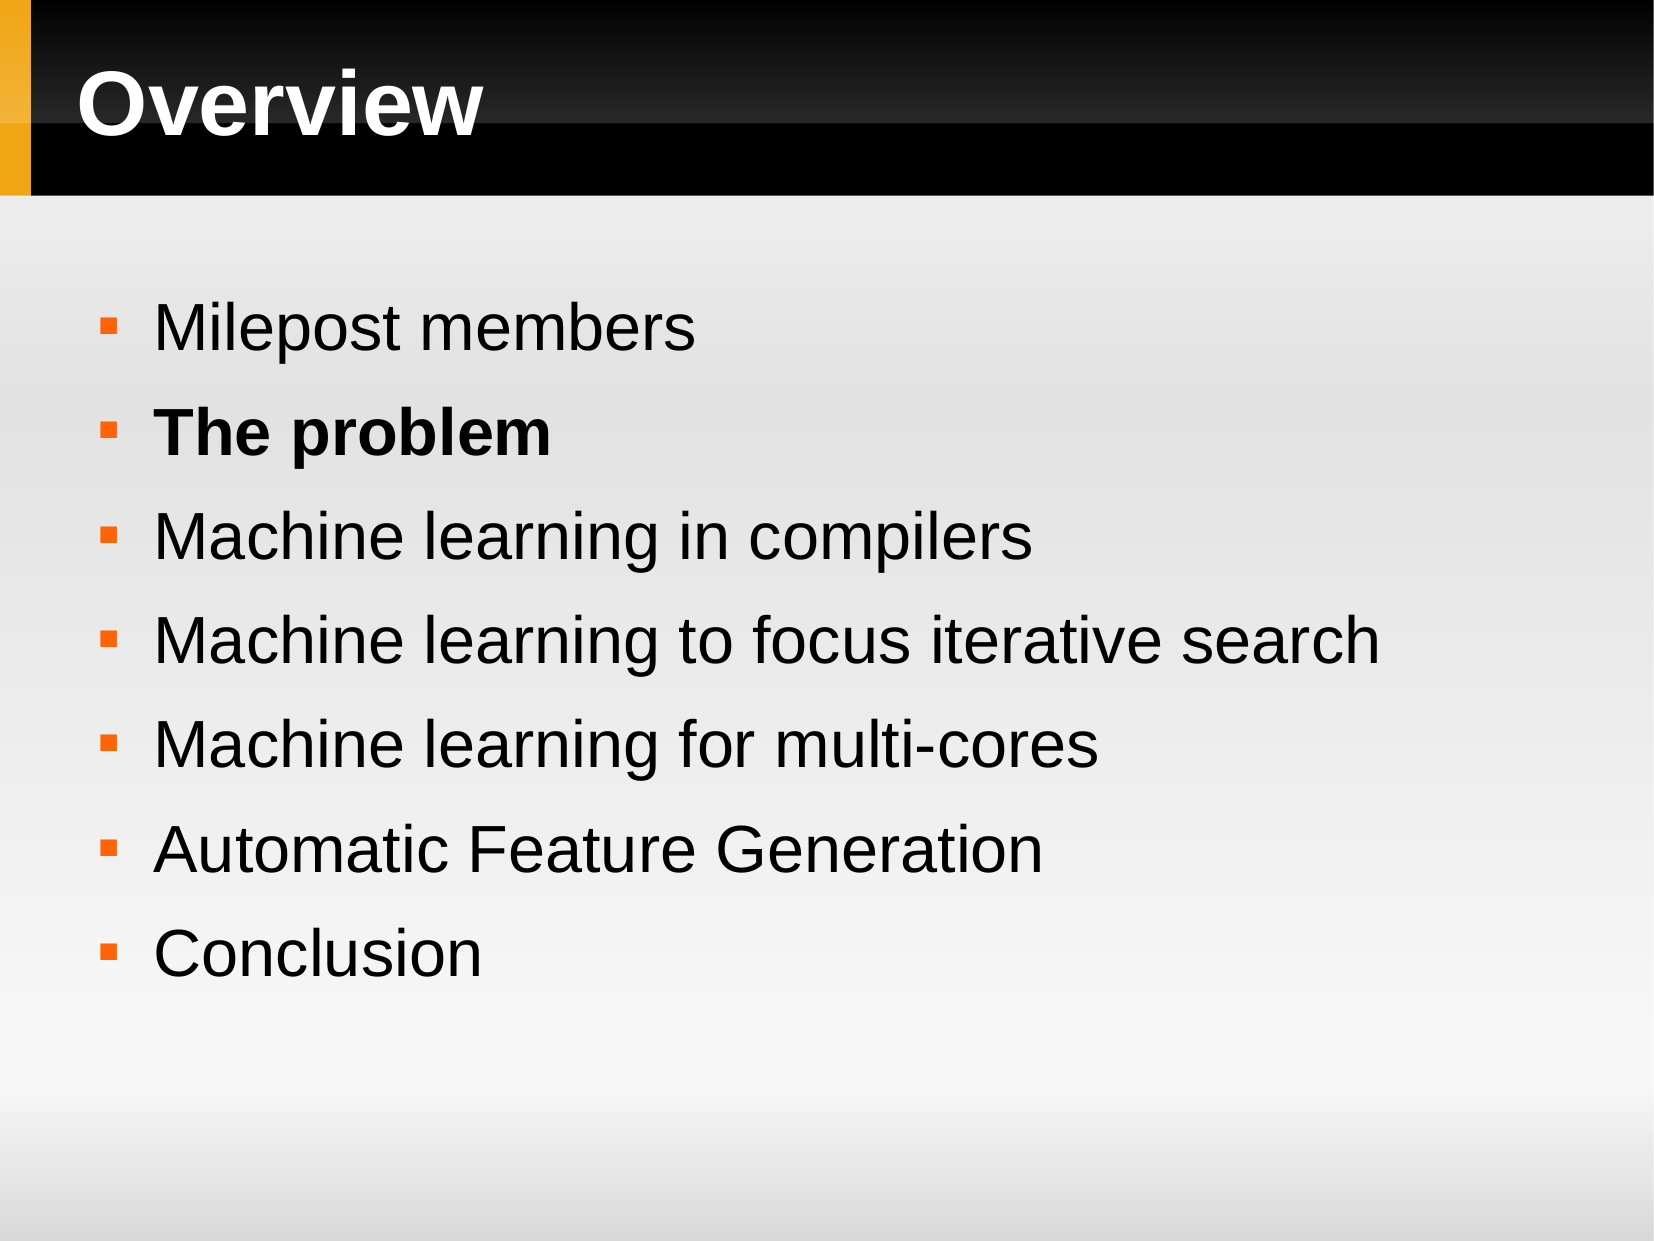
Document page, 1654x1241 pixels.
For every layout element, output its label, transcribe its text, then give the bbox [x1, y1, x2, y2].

list Milepost members The problem Machine learning in compilers Machine learning to focus iterative search Machine learning for multi-cores Automatic Feature Generation Conclusion [82, 290, 1571, 1094]
title Overview [76, 7, 1565, 200]
picture [0, 0, 1654, 1241]
